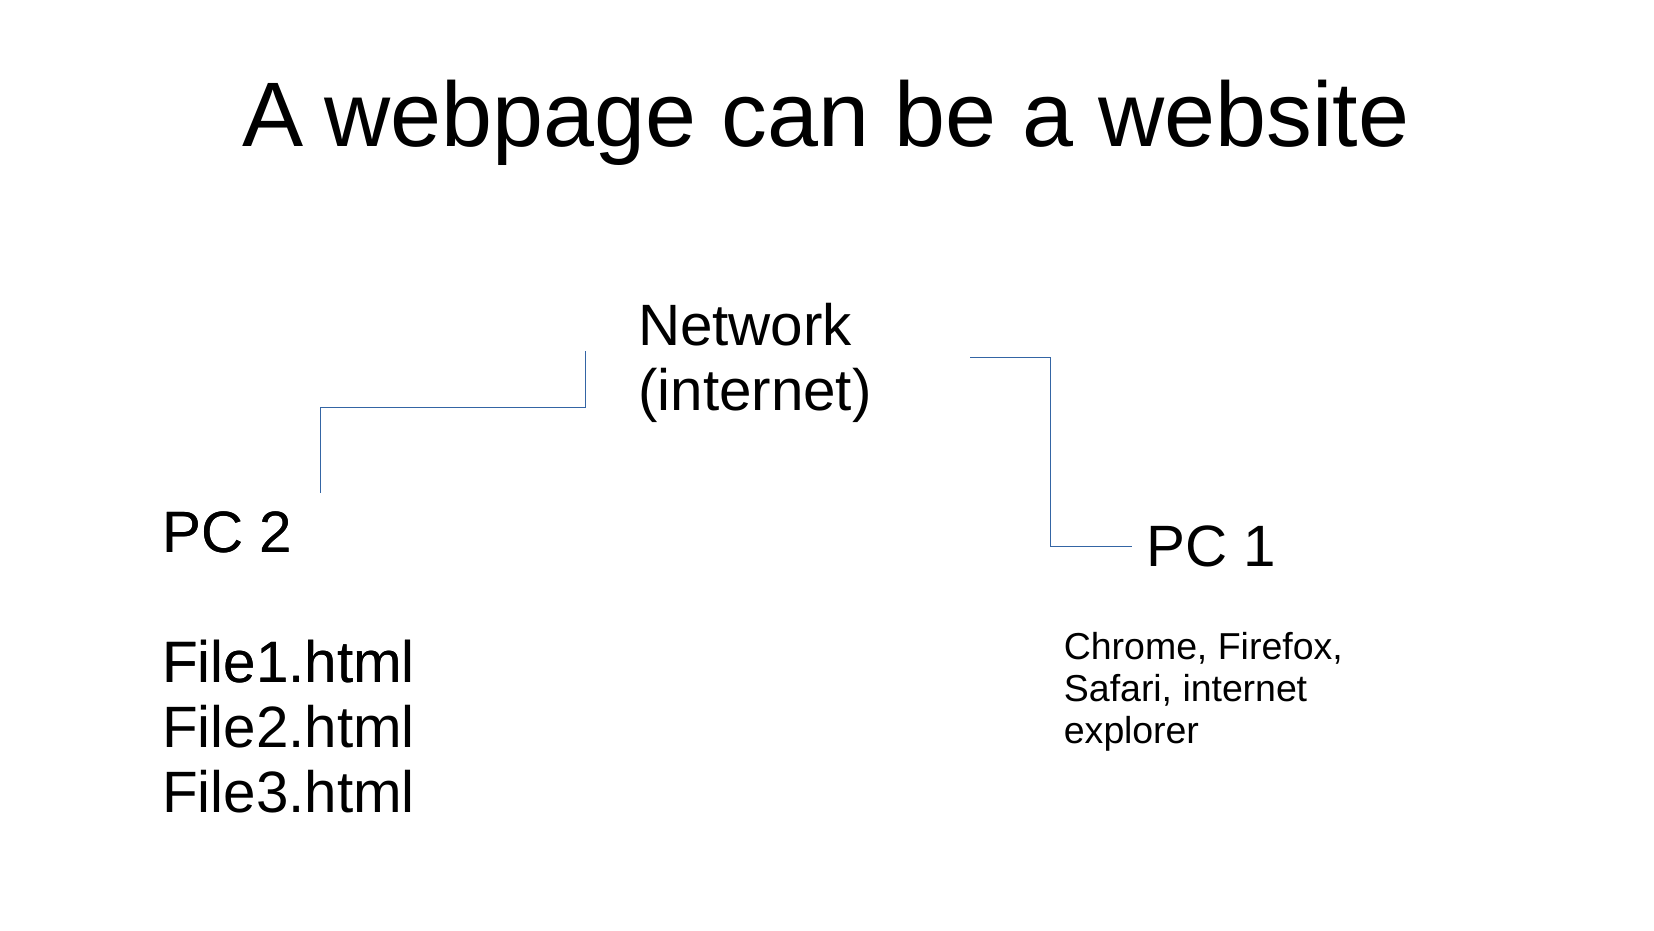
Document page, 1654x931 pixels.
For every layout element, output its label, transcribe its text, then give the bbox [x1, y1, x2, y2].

text_box PC 2 File1.html File2.html File3.html [147, 492, 495, 898]
text_box Chrome, Firefox, Safari, internet explorer [1049, 618, 1412, 759]
text_box PC 1 [1131, 506, 1479, 587]
title A webpage can be a website [82, 37, 1571, 193]
text_box Network (internet) [623, 285, 971, 430]
